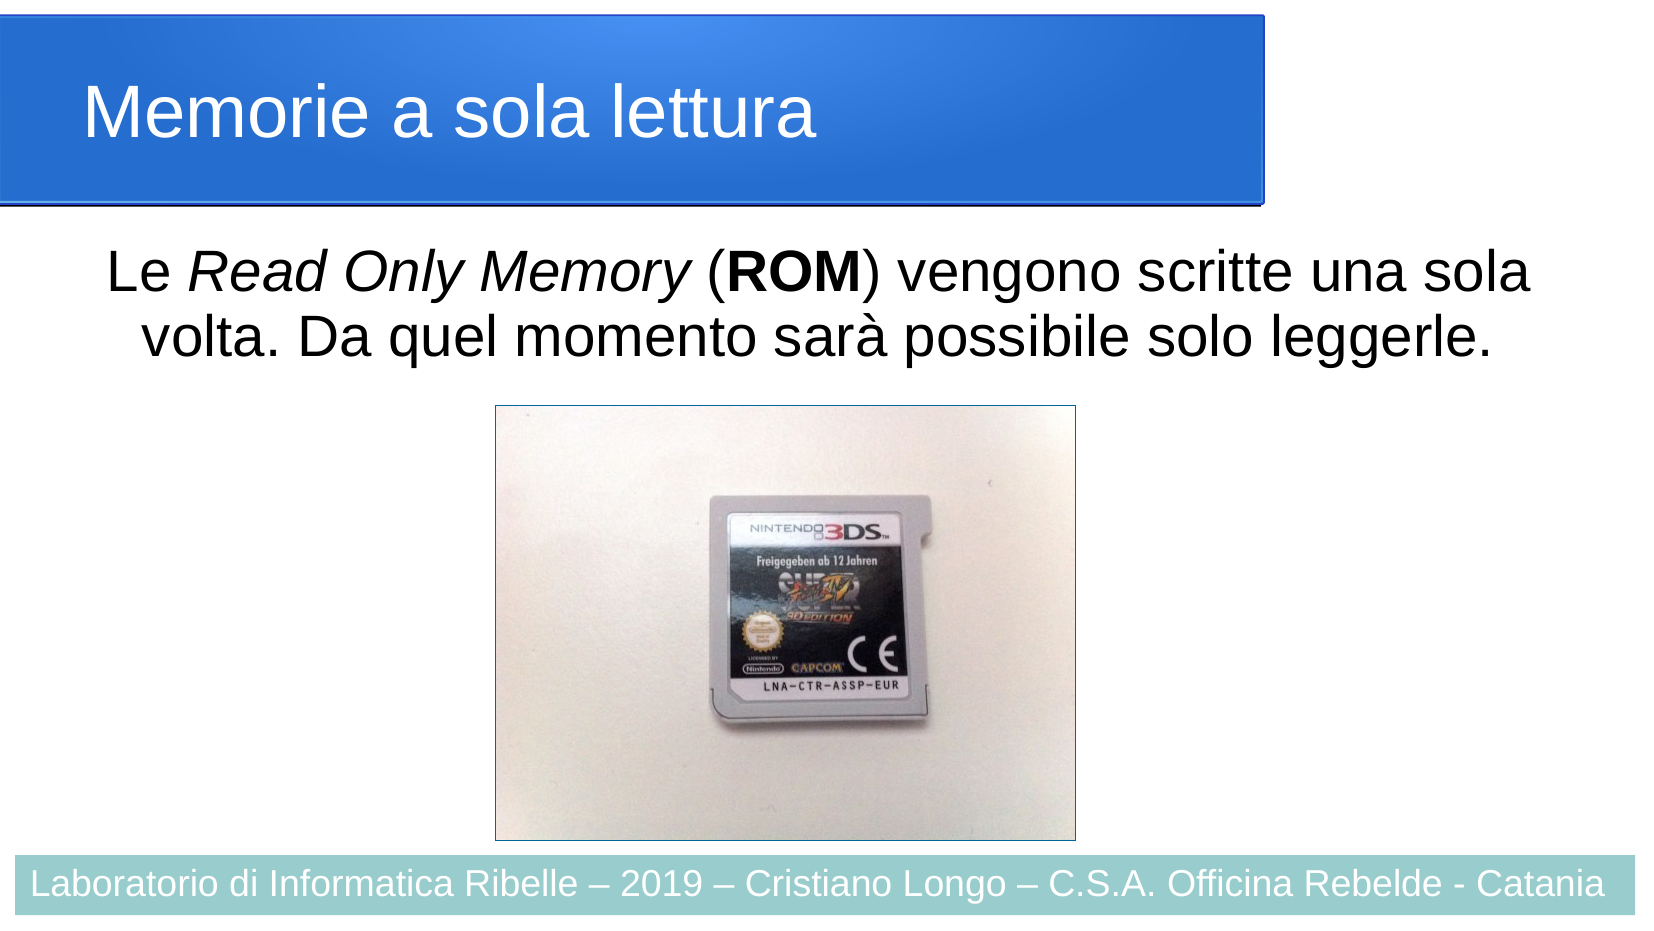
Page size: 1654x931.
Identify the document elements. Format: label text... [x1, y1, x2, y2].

title Memorie a sola lettura [82, 29, 1235, 196]
picture [497, 407, 1074, 839]
text_box Laboratorio di Informatica Ribelle – 2019 – Cristiano Longo – C.S.A. Officina Rebelde - Catania [15, 855, 1636, 916]
subtitle Le Read Only Memory (ROM) vengono scritte una sola volta. Da quel momento sarà possibile solo leggerle. [75, 217, 1564, 391]
